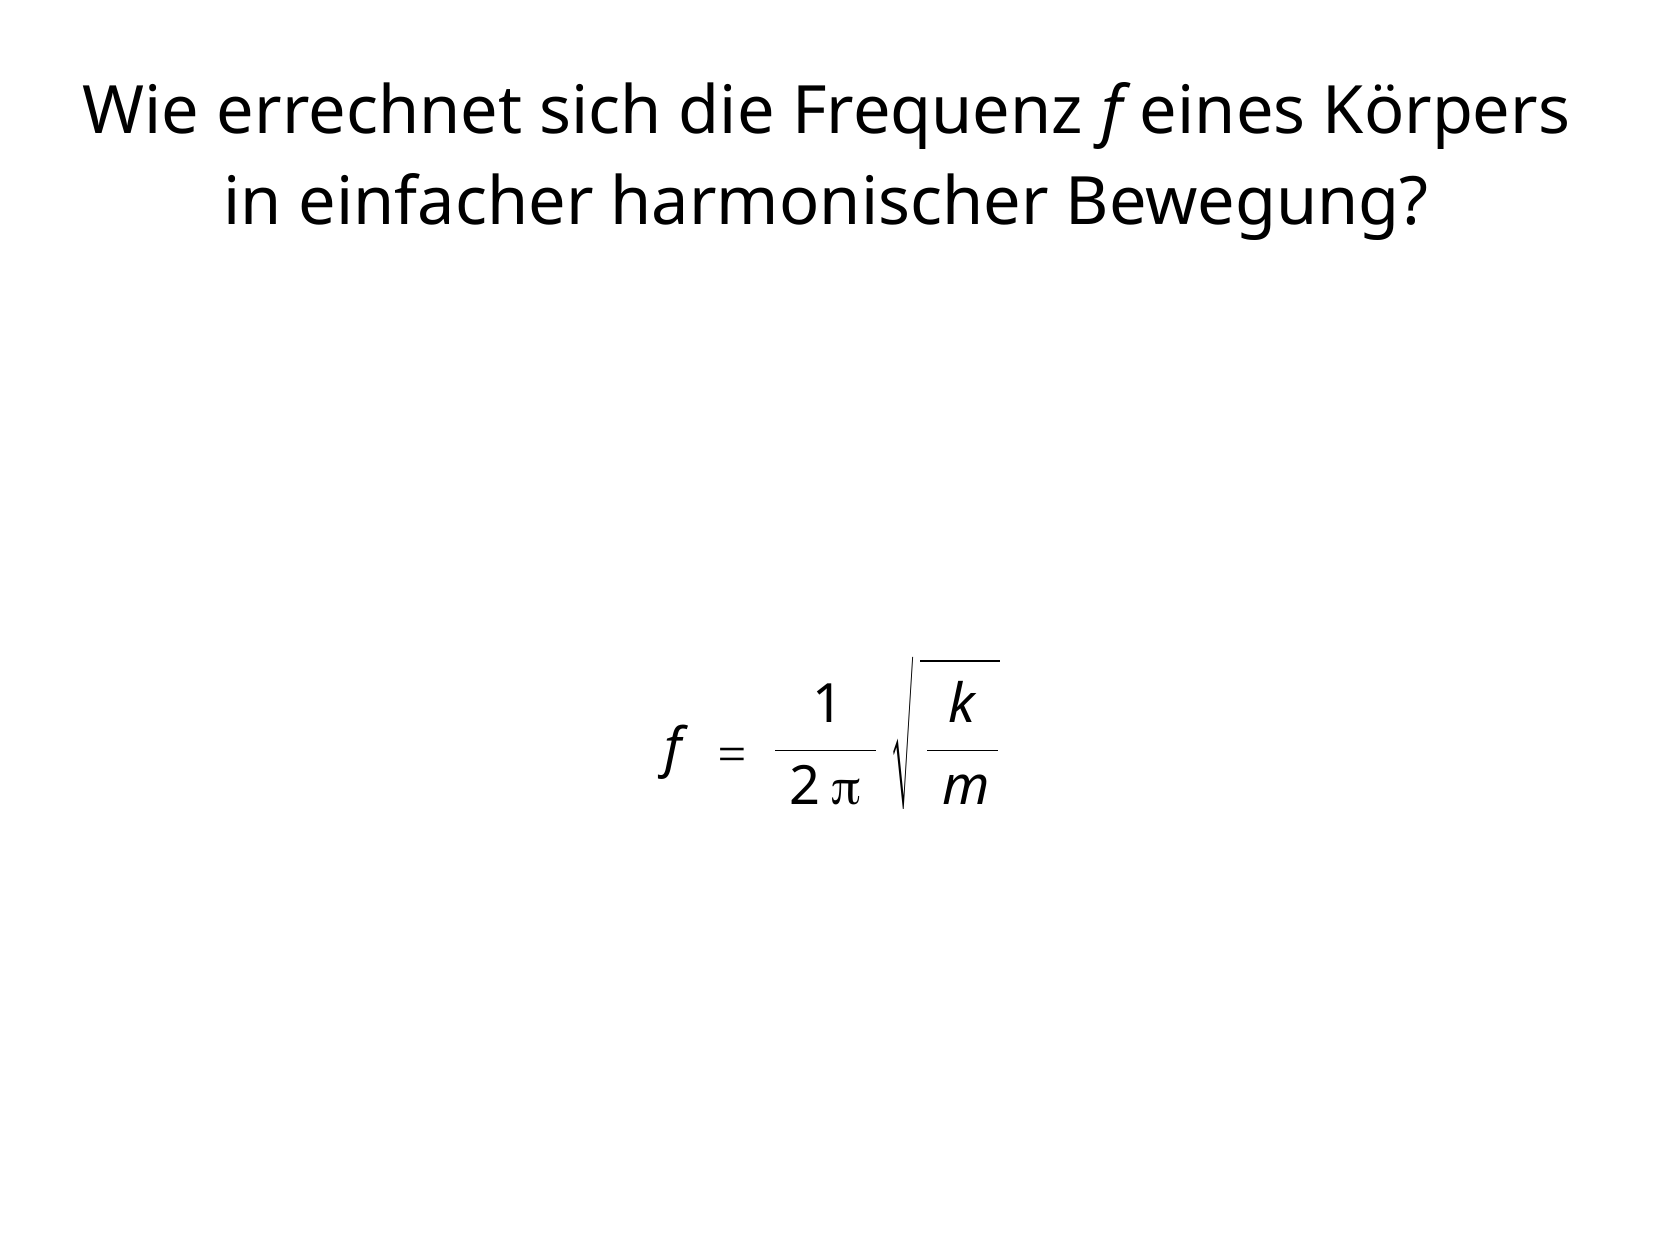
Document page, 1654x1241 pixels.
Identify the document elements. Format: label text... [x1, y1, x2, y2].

chart [647, 656, 1007, 820]
title Wie errechnet sich die Frequenz f eines Körpers in einfacher harmonischer Bewegung? [82, 49, 1571, 257]
